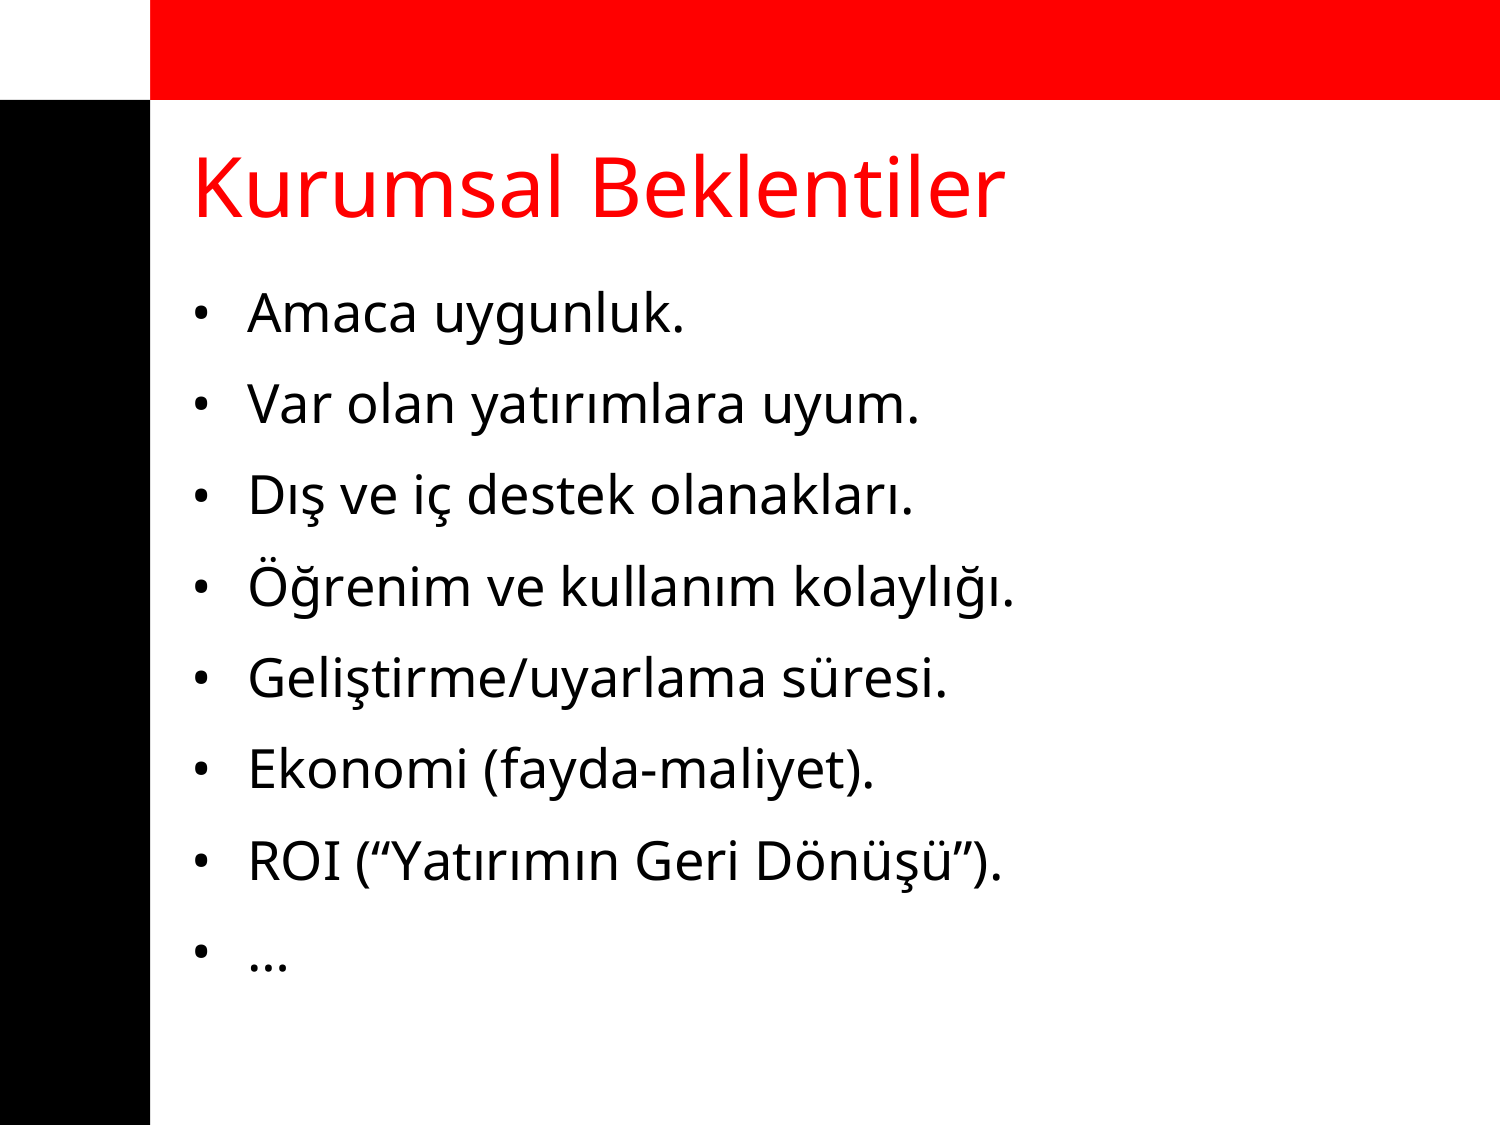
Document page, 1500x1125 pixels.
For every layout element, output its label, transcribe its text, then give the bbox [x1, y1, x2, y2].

title Kurumsal Beklentiler [177, 103, 1388, 265]
list Amaca uygunluk. Var olan yatırımlara uyum. Dış ve iç destek olanakları. Öğrenim ve kullanım kolaylığı. Geliştirme/uyarlama süresi. Ekonomi (fayda-maliyet). ROI (“Yatırımın Geri Dönüşü”). … [177, 265, 1447, 906]
